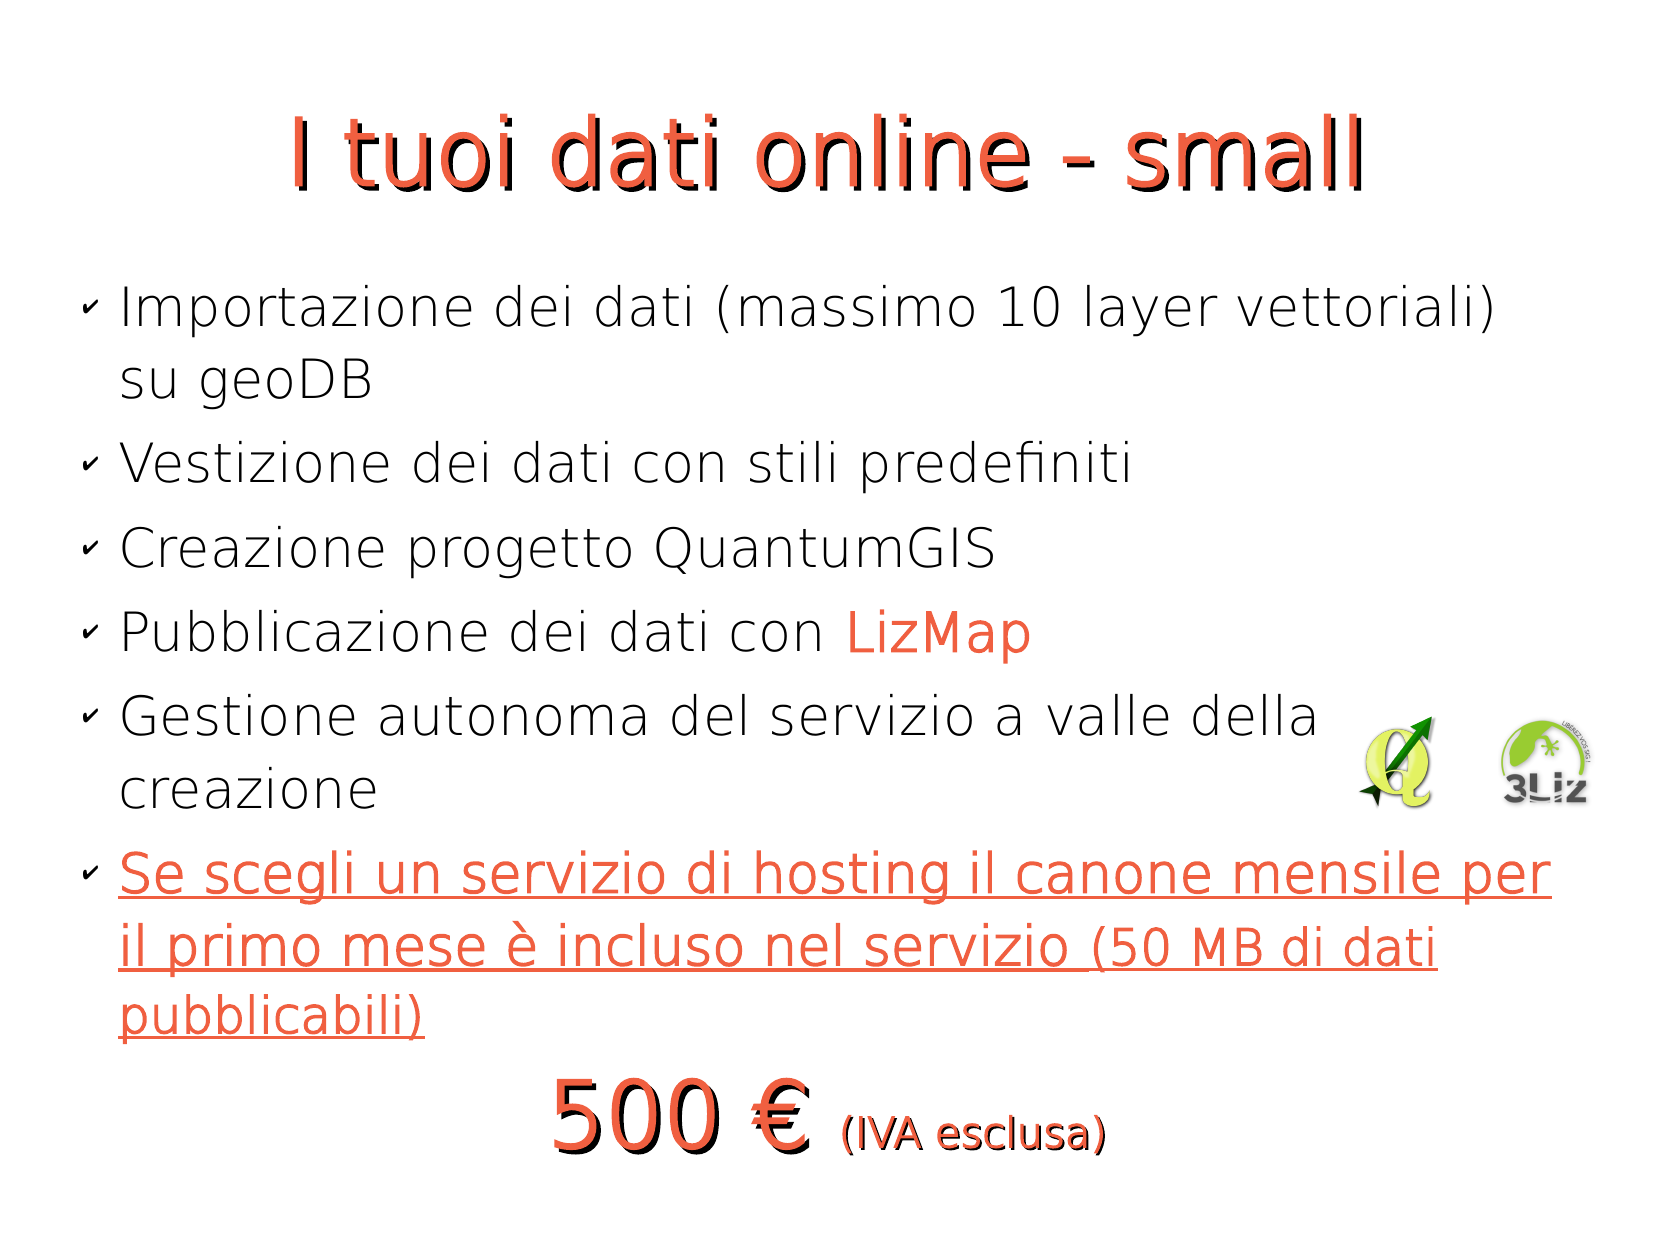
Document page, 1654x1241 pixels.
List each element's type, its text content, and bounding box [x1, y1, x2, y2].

subtitle Importazione dei dati (massimo 10 layer vettoriali) su geoDB Vestizione dei dati con stili predefiniti Creazione progetto QuantumGIS Pubblicazione dei dati con LizMap Gestione autonoma del servizio a valle della creazione Se scegli un servizio di hosting il canone mensile per il primo mese è incluso nel servizio (50 MB di dati pubblicabili) [82, 266, 1571, 1012]
picture [1351, 714, 1447, 811]
title I tuoi dati online - small [82, 49, 1571, 257]
title 500 € (IVA esclusa) [82, 1012, 1571, 1220]
picture [1498, 714, 1595, 811]
